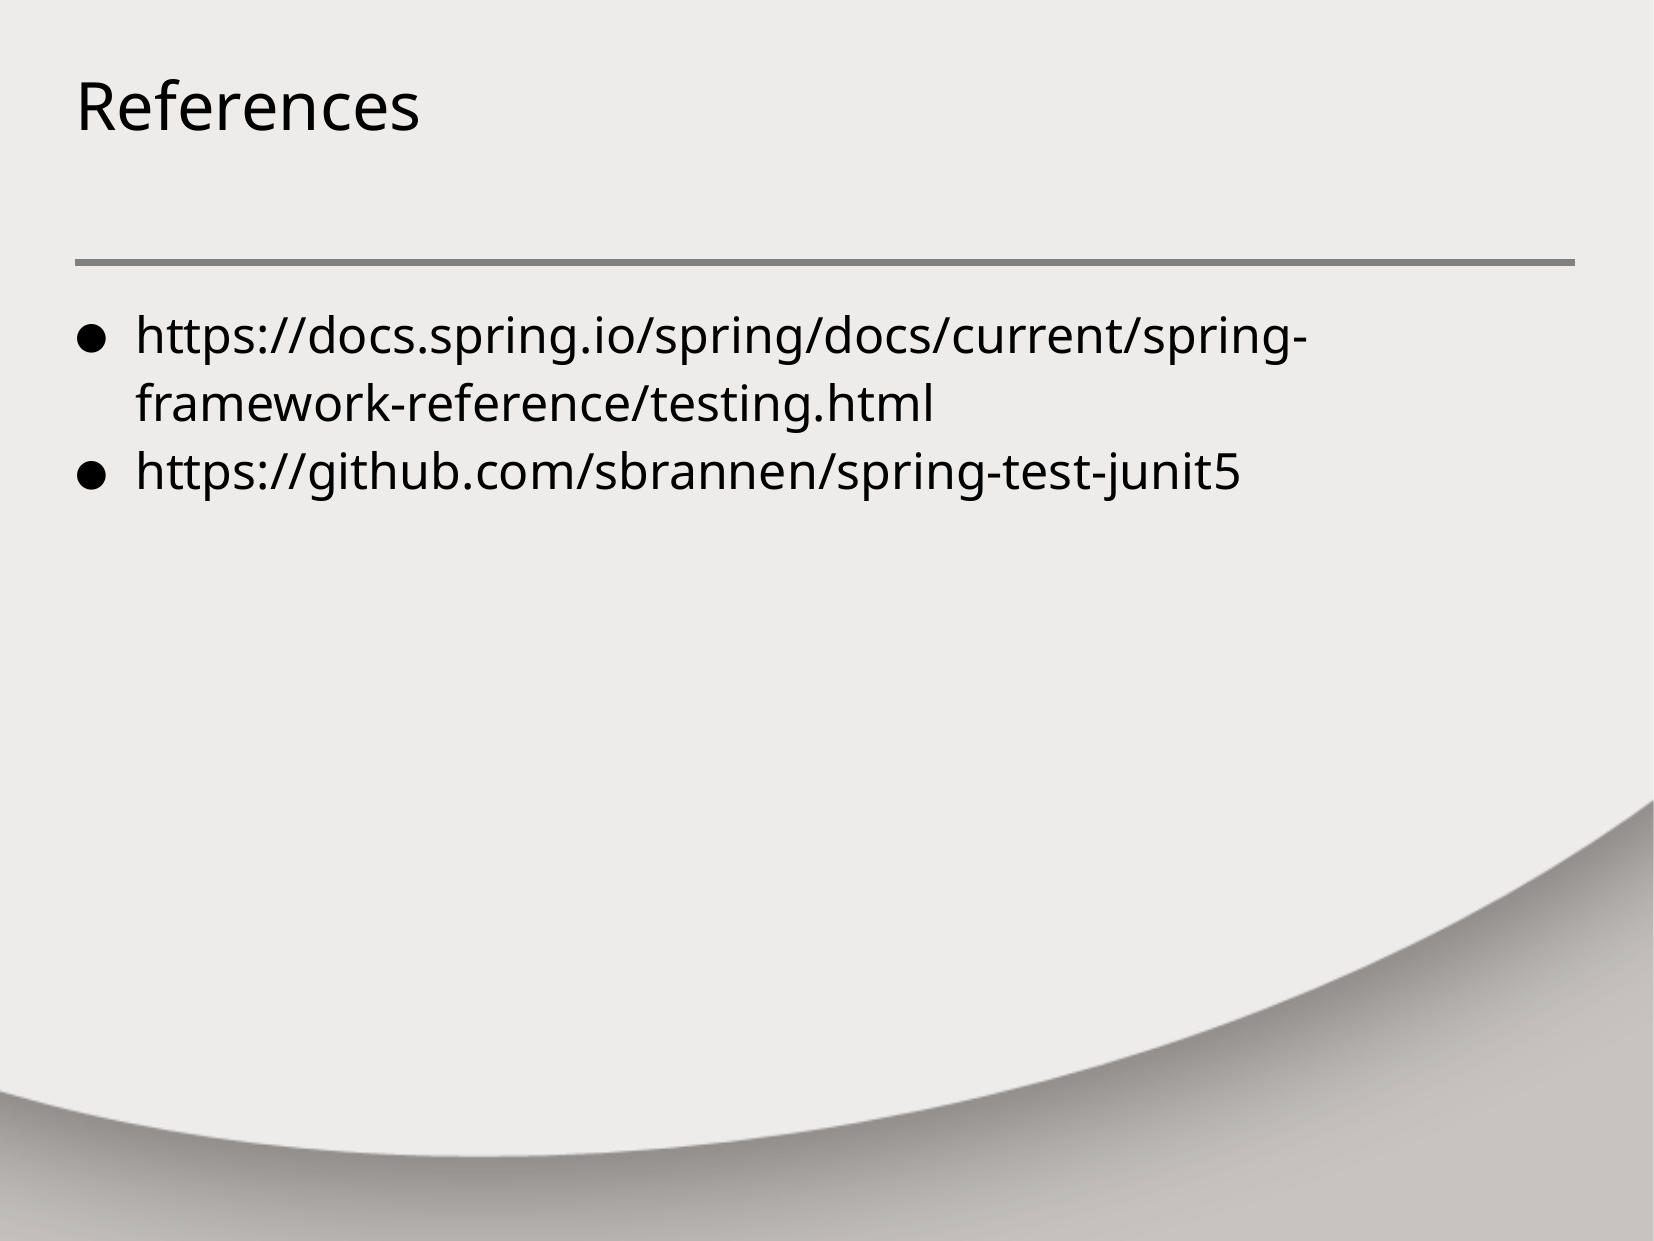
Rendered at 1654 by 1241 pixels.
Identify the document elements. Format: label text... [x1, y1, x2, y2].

list https://docs.spring.io/spring/docs/current/spring-framework-reference/testing.html https://github.com/sbrannen/spring-test-junit5 [75, 300, 1576, 1163]
picture [0, 0, 1654, 1241]
title References [75, 75, 1576, 226]
